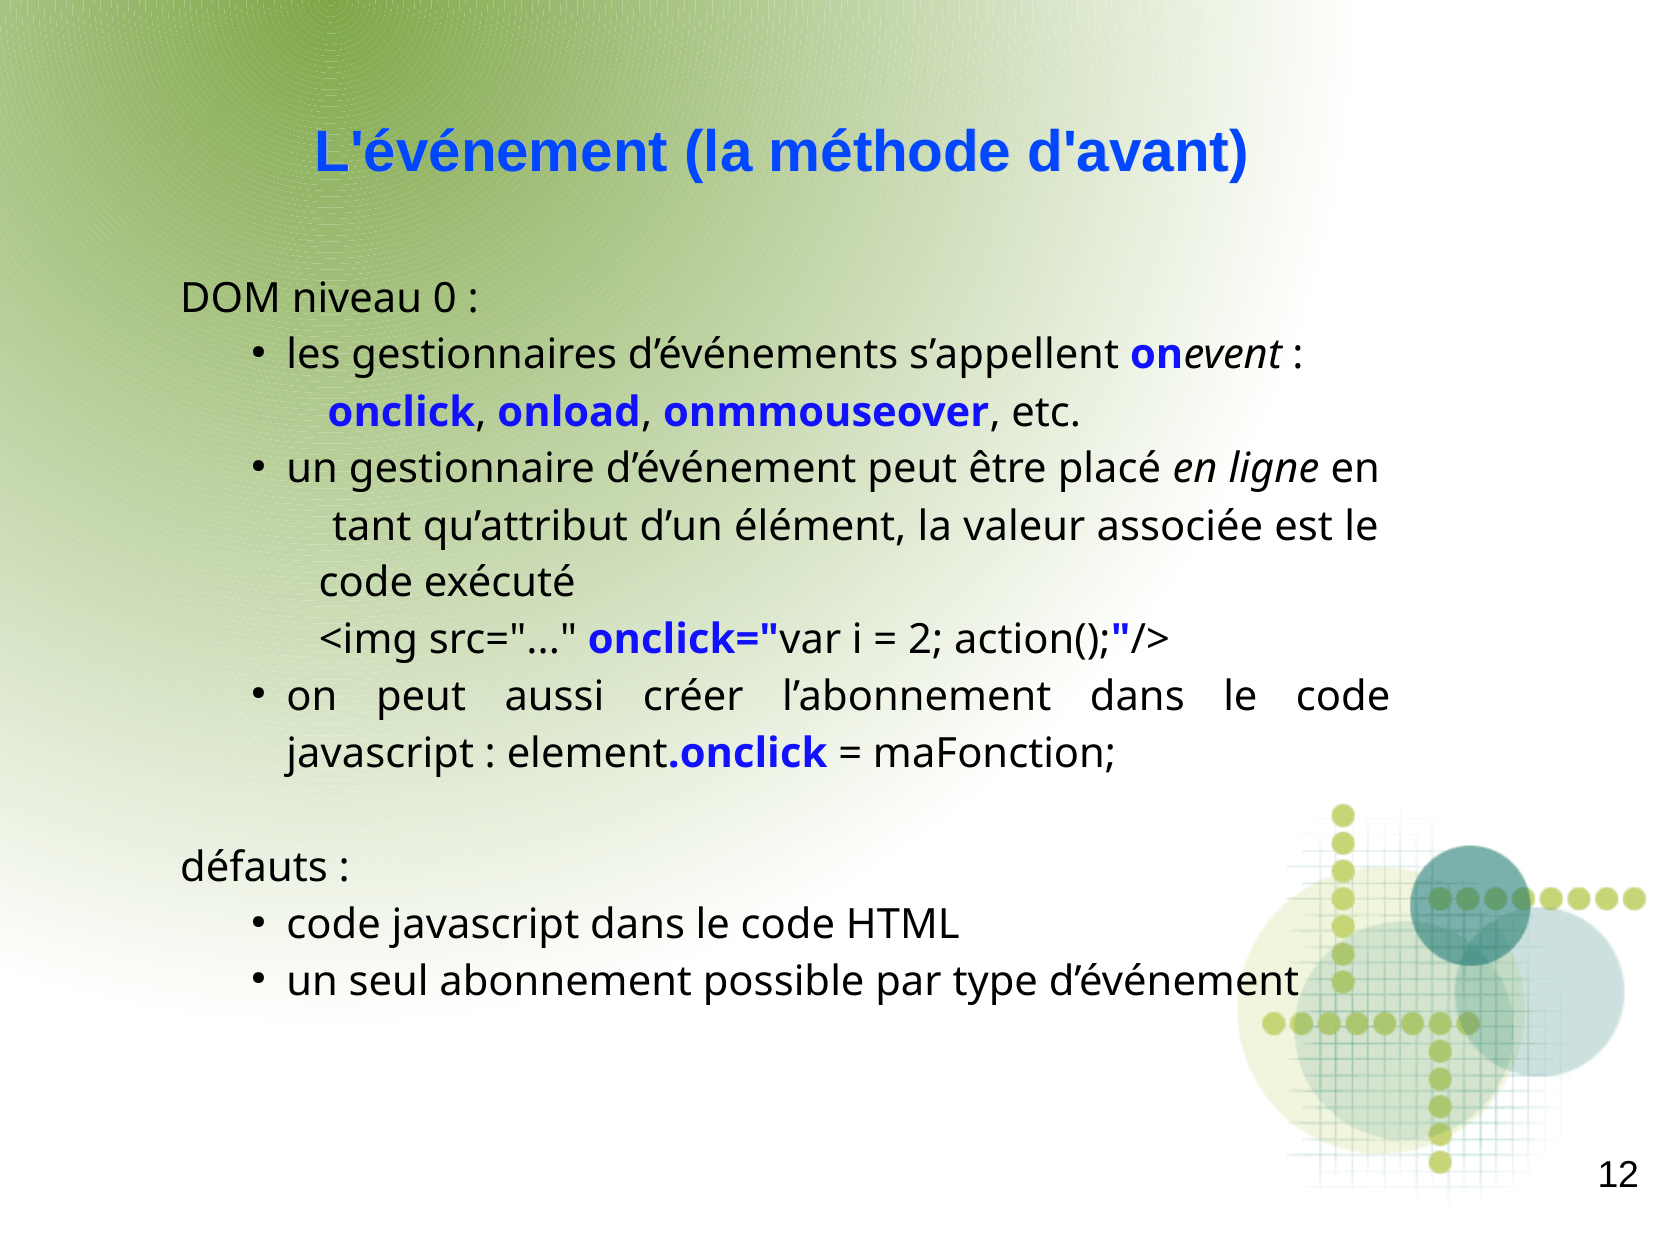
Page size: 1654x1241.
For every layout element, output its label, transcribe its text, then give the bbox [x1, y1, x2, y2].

text_box <numéro> [1582, 1145, 1654, 1217]
title L'événement (la méthode d'avant) [76, 47, 1489, 255]
text_box DOM niveau 0 : les gestionnaires d’événements s’appellent onevent : onclick, onload, onmmouseover, etc. un gestionnaire d’événement peut être placé en ligne en tant qu’attribut d’un élément, la valeur associée est le code exécuté <img src="..." onclick="var i = 2; action();"/> on peut aussi créer l’abonnement dans le code javascript : element.onclick = maFonction; défauts : code javascript dans le code HTML un seul abonnement possible par type d’événement [165, 259, 1406, 1075]
picture [1224, 792, 1654, 1211]
